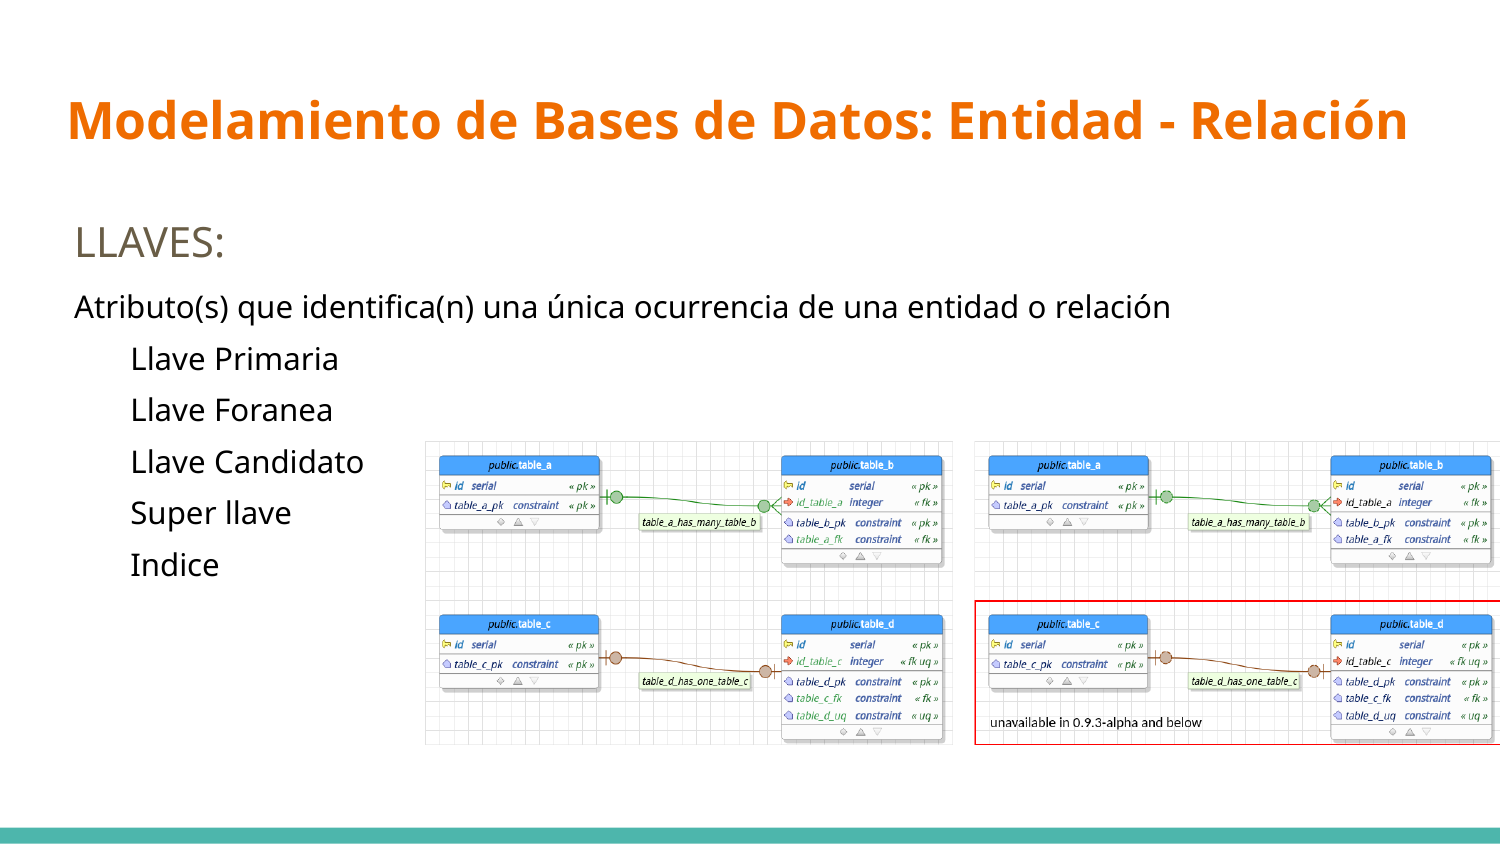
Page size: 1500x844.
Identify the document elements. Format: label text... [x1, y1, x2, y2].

list LLAVES: Atributo(s) que identifica(n) una única ocurrencia de una entidad o relación Llave Primaria Llave Foranea Llave Candidato Super llave Indice [59, 193, 1413, 606]
picture [425, 441, 1500, 745]
title Modelamiento de Bases de Datos: Entidad - Relación [51, 72, 1449, 189]
